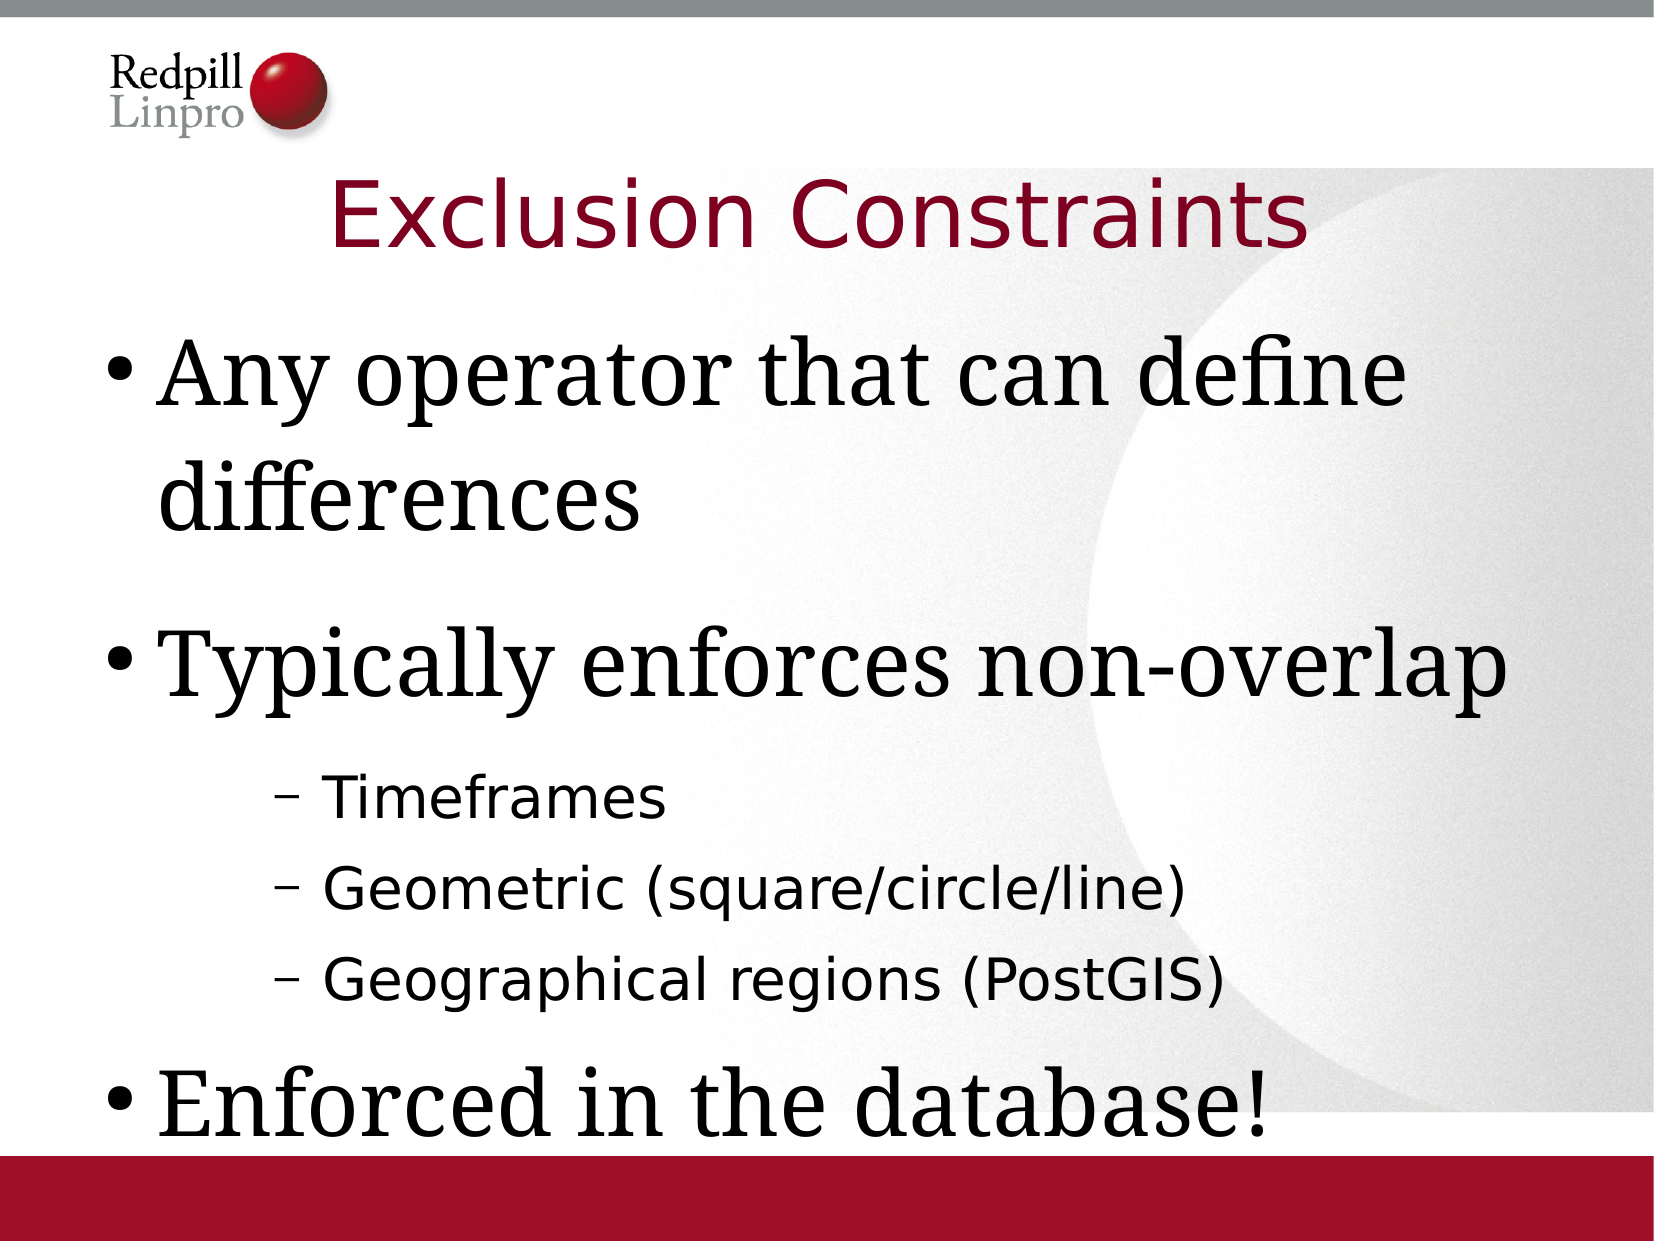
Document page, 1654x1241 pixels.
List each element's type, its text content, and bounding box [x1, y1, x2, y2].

picture [0, 0, 1654, 1241]
list Any operator that can define differences Typically enforces non-overlap Timeframes Geometric (square/circle/line) Geographical regions (PostGIS) Enforced in the database! [85, 307, 1574, 1112]
title Exclusion Constraints [76, 147, 1565, 285]
